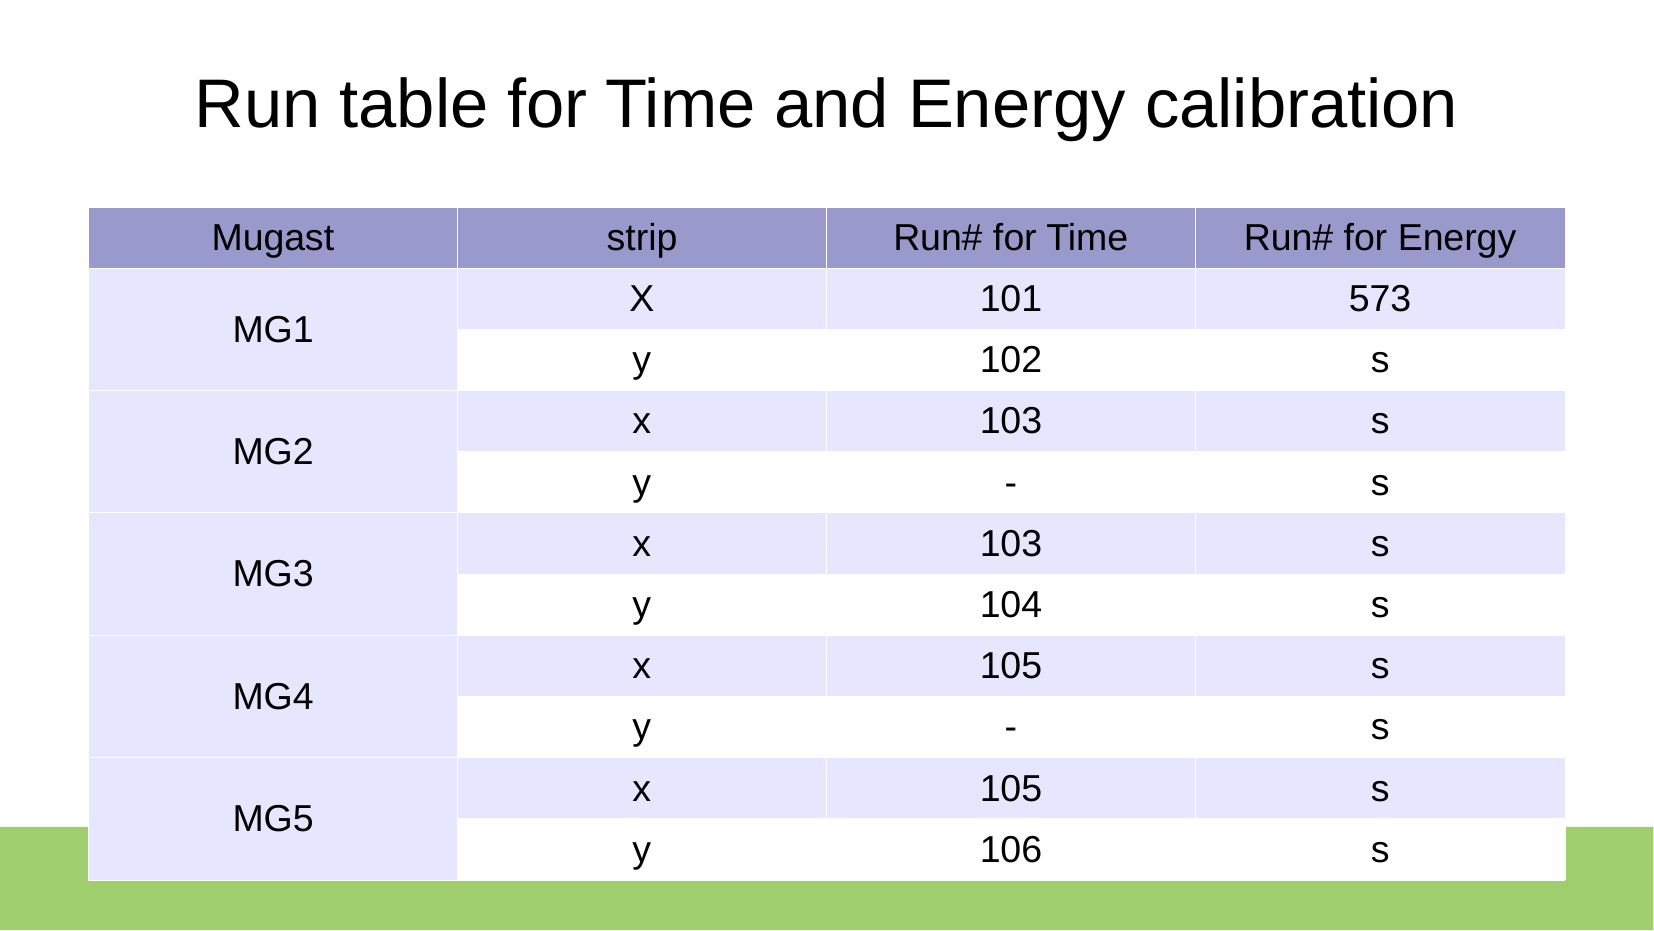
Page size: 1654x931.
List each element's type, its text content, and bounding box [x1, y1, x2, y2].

table_header Run# for Energy [1196, 208, 1565, 268]
table_cell 101 [827, 269, 1195, 329]
table_header strip [458, 208, 826, 268]
table_cell s [1196, 391, 1565, 451]
table_cell s [1196, 575, 1565, 635]
table_cell s [1196, 513, 1565, 574]
table_cell MG4 [89, 636, 457, 757]
table_cell 103 [827, 391, 1195, 451]
table_cell - [827, 697, 1195, 757]
table_cell MG1 [89, 269, 457, 390]
table_cell s [1196, 636, 1565, 696]
table_cell MG3 [89, 513, 457, 635]
table_cell 105 [827, 636, 1195, 696]
table_cell x [458, 758, 826, 818]
title Run table for Time and Energy calibration [88, 29, 1565, 178]
table_cell y [458, 330, 826, 390]
table_cell s [1196, 452, 1565, 512]
table_cell 106 [827, 819, 1195, 880]
table_cell y [458, 697, 826, 757]
table_cell x [458, 391, 826, 451]
table_header Run# for Time [827, 208, 1195, 268]
table_cell 573 [1196, 269, 1565, 329]
table_cell 104 [827, 575, 1195, 635]
table_cell s [1196, 330, 1565, 390]
table_cell MG2 [89, 391, 457, 512]
table_cell - [827, 452, 1195, 512]
table_cell y [458, 575, 826, 635]
table_cell x [458, 513, 826, 574]
table_cell s [1196, 758, 1565, 818]
table_cell X [458, 269, 826, 329]
table_cell x [458, 636, 826, 696]
table_cell 102 [827, 330, 1195, 390]
table_cell y [458, 819, 826, 880]
table_cell 105 [827, 758, 1195, 818]
table_header Mugast [89, 208, 457, 268]
table_cell MG5 [89, 758, 457, 880]
table_cell 103 [827, 513, 1195, 574]
table_cell y [458, 452, 826, 512]
table_cell s [1196, 819, 1565, 880]
table_cell s [1196, 697, 1565, 757]
